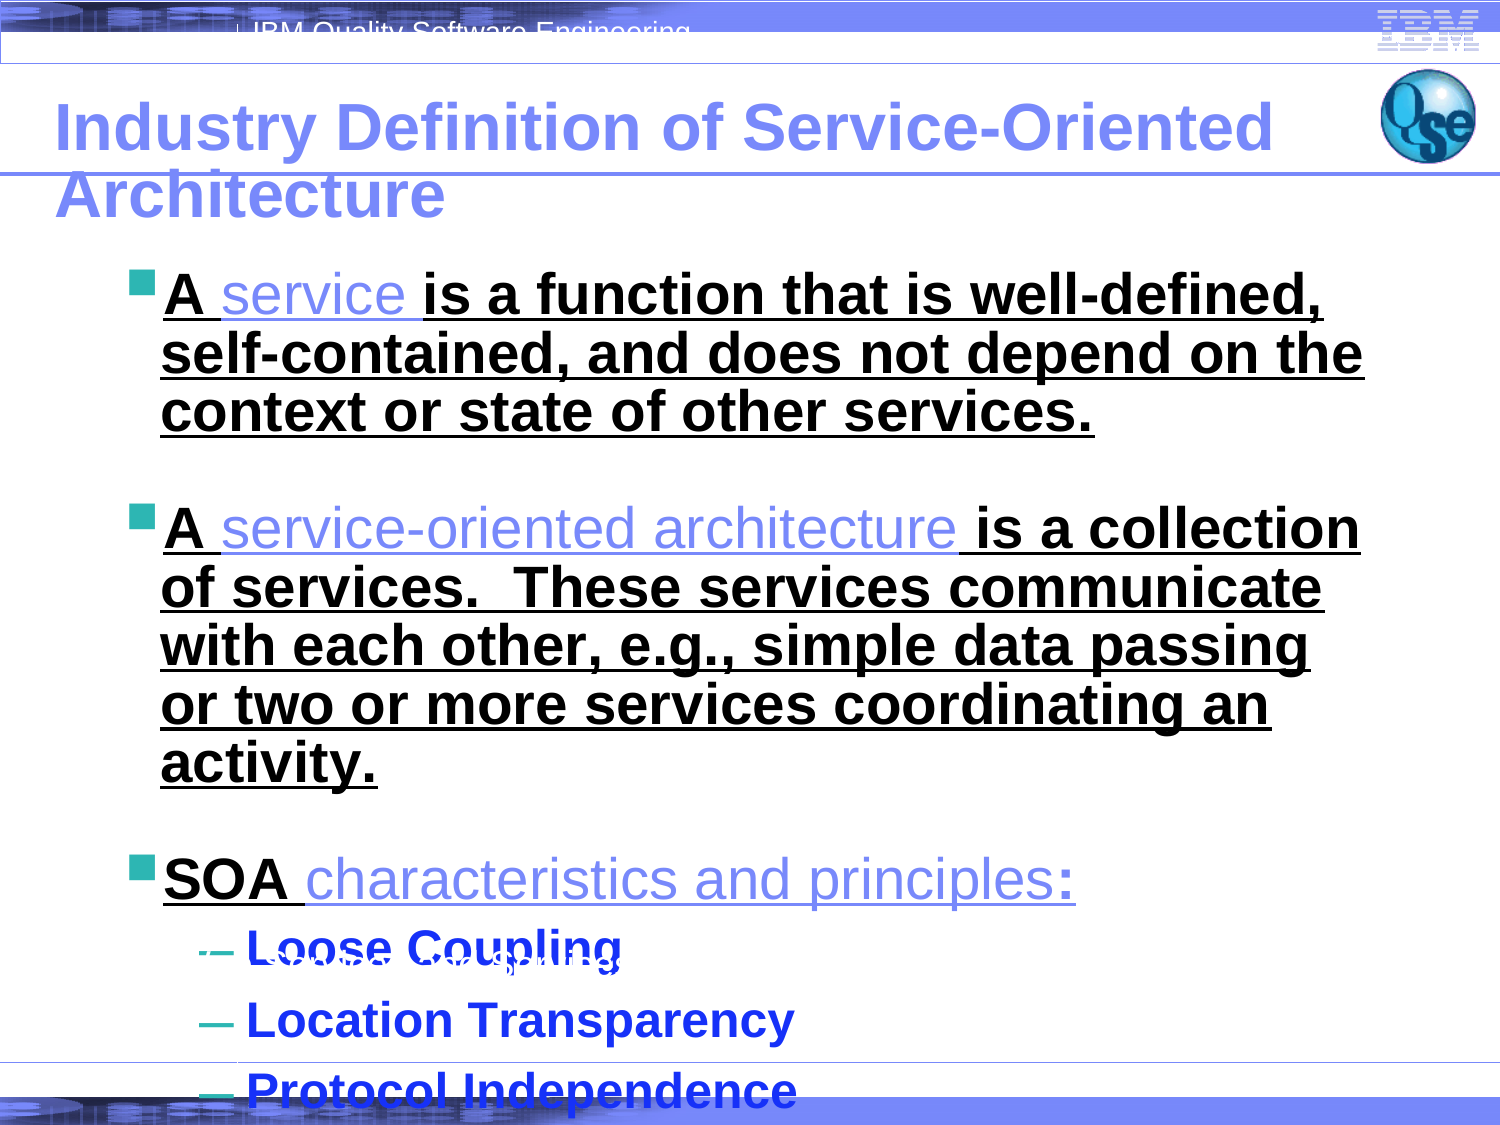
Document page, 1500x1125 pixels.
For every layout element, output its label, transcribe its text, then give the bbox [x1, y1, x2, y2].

list A service is a function that is well-defined, self-contained, and does not depend on the context or state of other services. A service-oriented architecture is a collection of services. These services communicate with each other, e.g., simple data passing or two or more services coordinating an activity. SOA characteristics and principles: Loose Coupling Location Transparency Protocol Independence [108, 993, 1384, 1125]
title Industry Definition of Service-Oriented Architecture [39, 88, 1301, 247]
list A service is a function that is well-defined, self-contained, and does not depend on the context or state of other services. A service-oriented architecture is a collection of services. These services communicate with each other, e.g., simple data passing or two or more services coordinating an activity. SOA characteristics and principles: Loose Coupling Location Transparency Protocol Independence [108, 260, 1384, 943]
picture [1384, 1063, 1500, 1125]
picture [0, 1063, 108, 1125]
picture [1376, 64, 1482, 170]
picture [1, 1, 1500, 63]
text_box Source: Web Services and Services Oriented Architectures, by Douglas K. Barry, 2003 [10, 943, 1490, 993]
